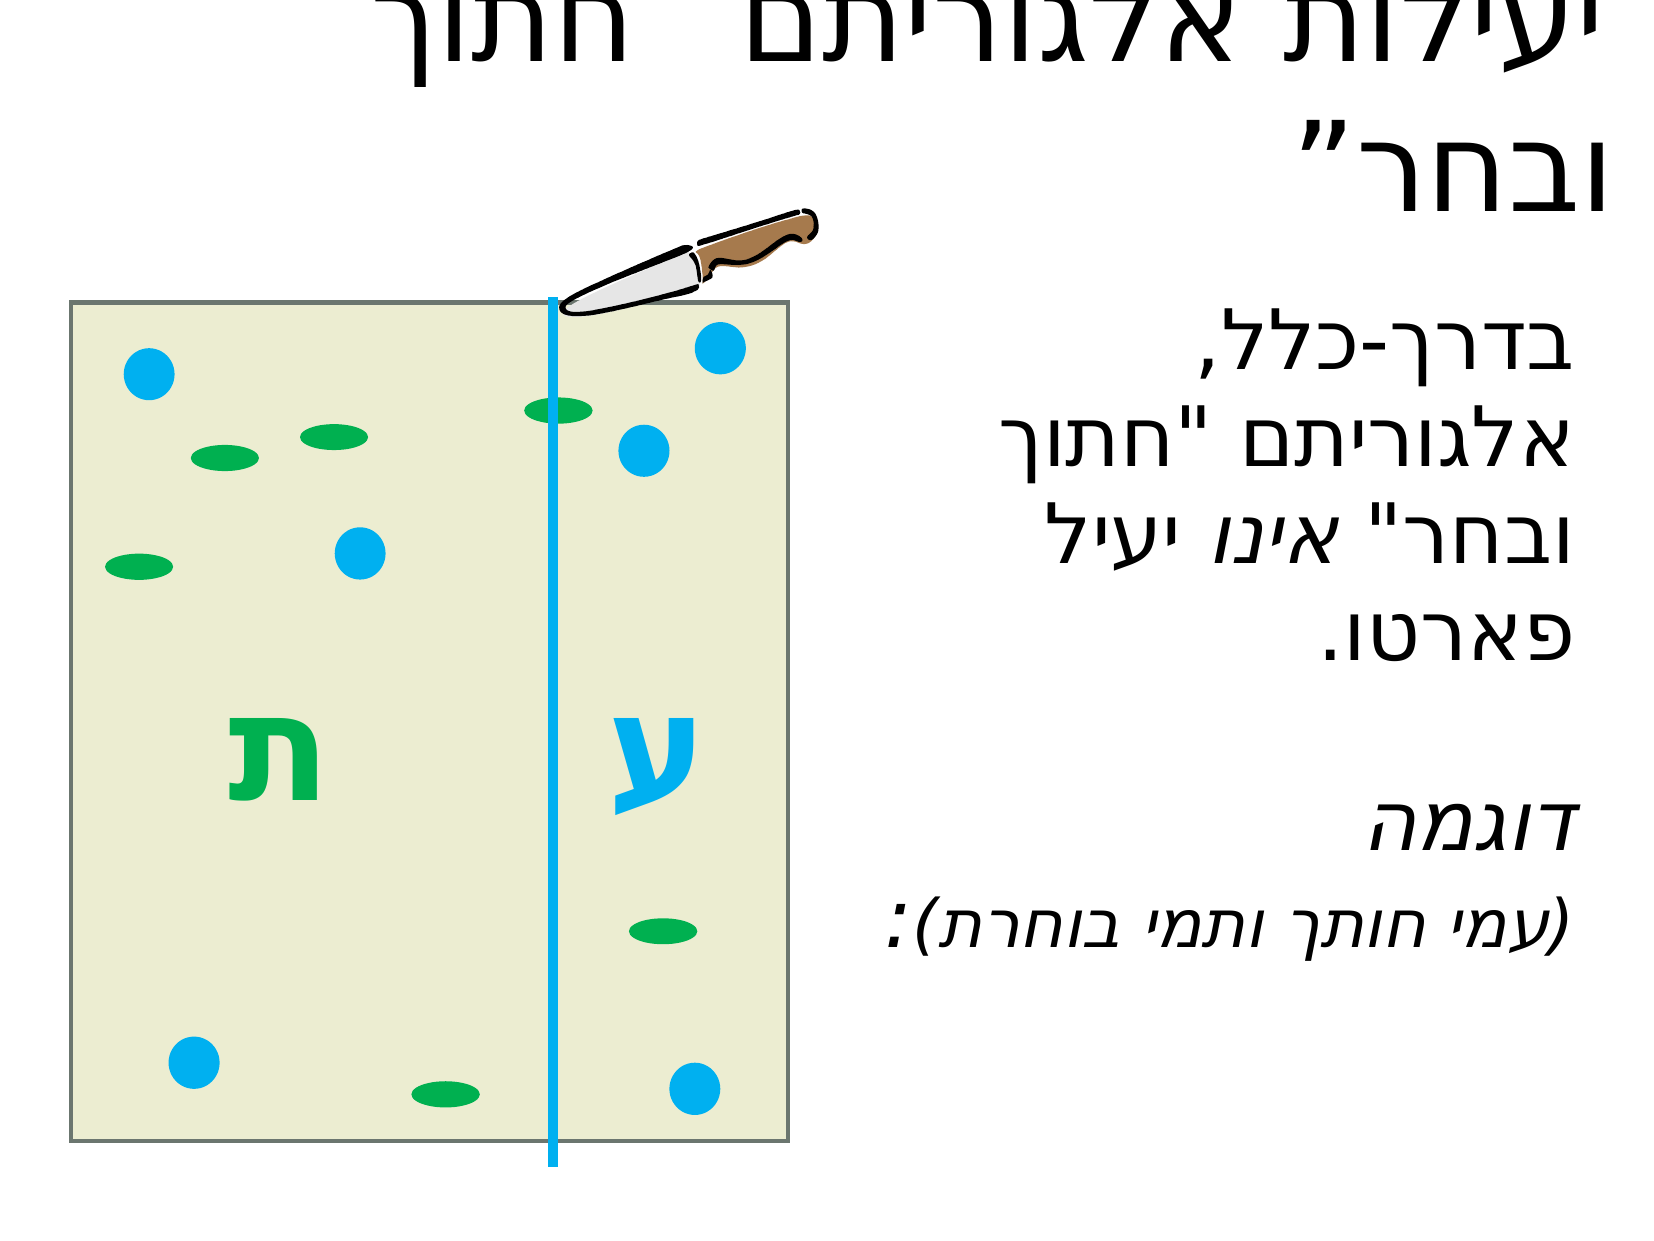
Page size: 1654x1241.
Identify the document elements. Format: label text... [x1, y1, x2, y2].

text_box ע [593, 658, 723, 842]
text_box [71, 302, 548, 1141]
text_box ת [213, 658, 346, 842]
picture [548, 205, 830, 323]
text_box בדרך-כלל, אלגוריתם "חתוך ובחר" אינו יעיל פארטו. דוגמה (עמי חותך ותמי בוחרת): [855, 285, 1591, 976]
text_box [558, 302, 788, 1141]
title יעילות אלגוריתם “חתוך ובחר” [30, 7, 1654, 166]
